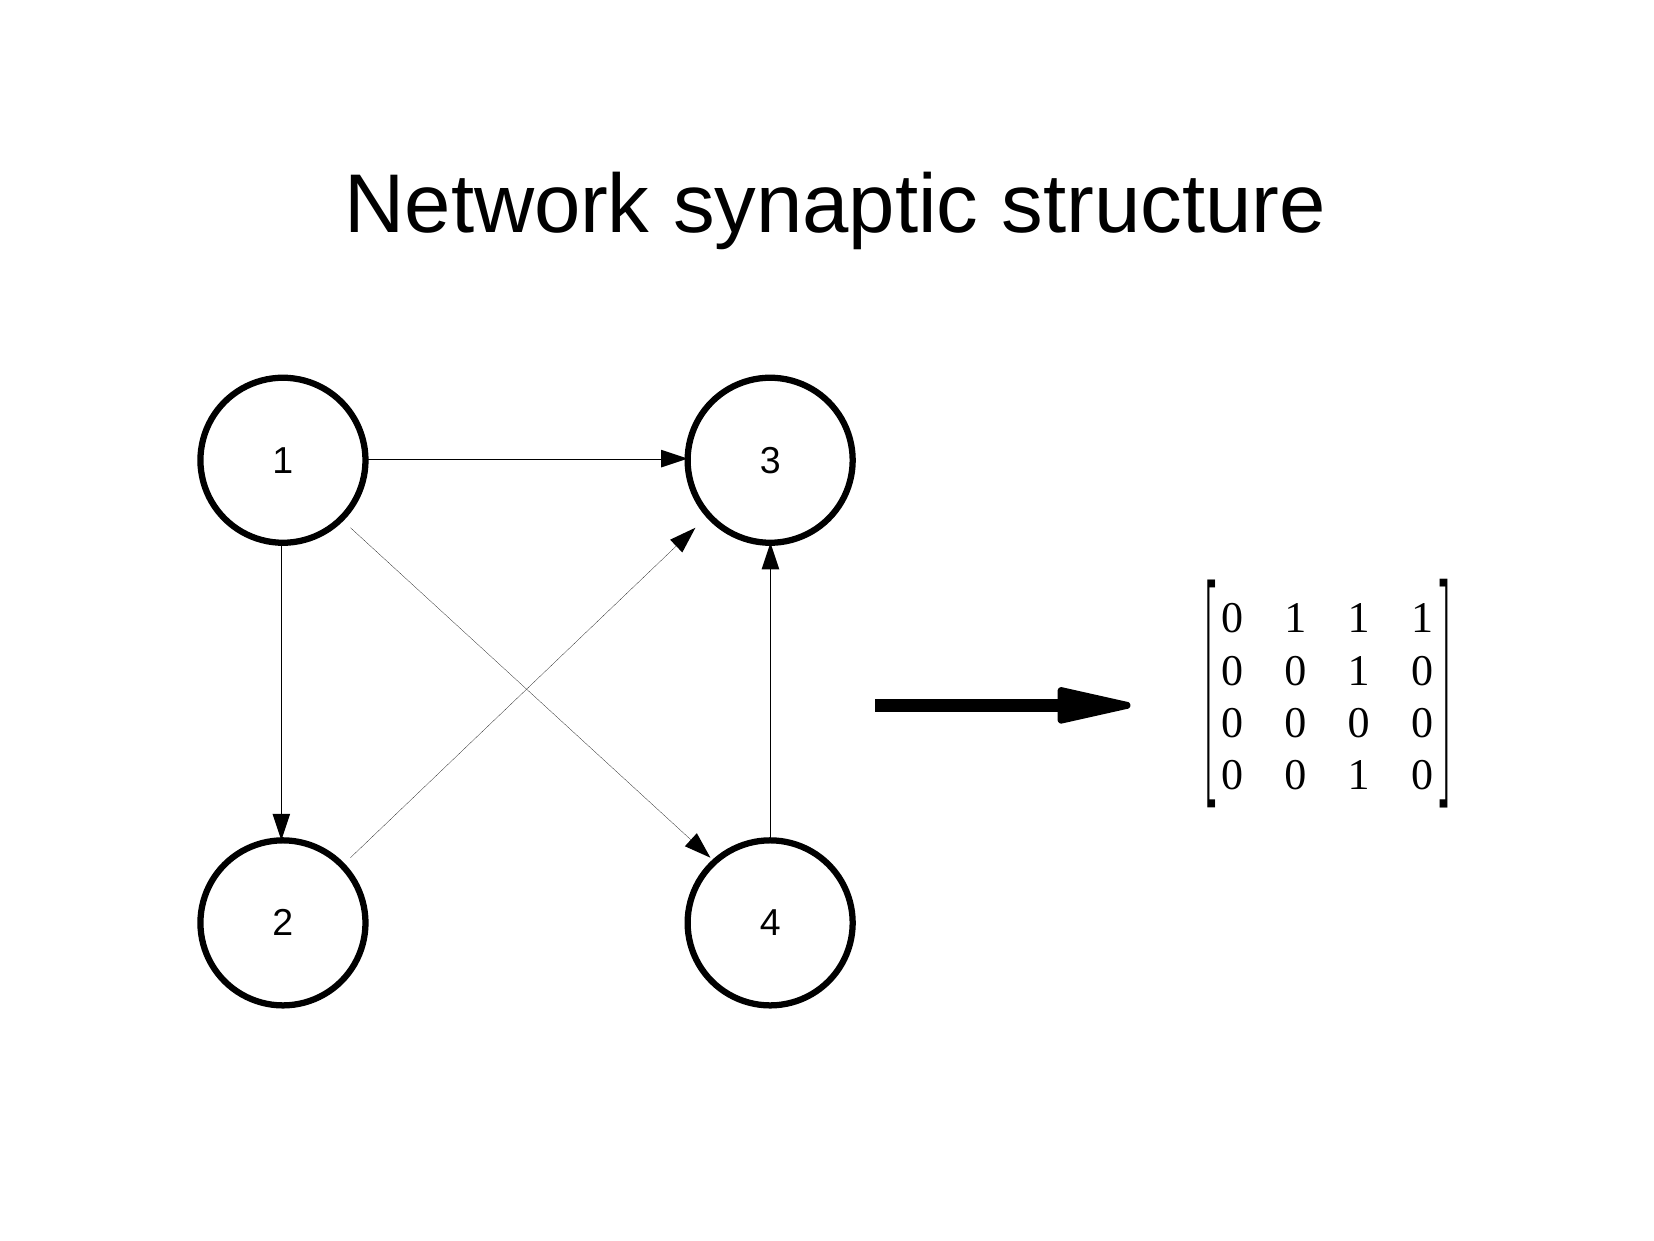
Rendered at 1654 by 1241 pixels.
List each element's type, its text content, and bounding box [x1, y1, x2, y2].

text_box 3 [687, 377, 853, 543]
text_box 4 [687, 840, 853, 1006]
text_box 1 [200, 377, 366, 543]
text_box 2 [200, 840, 366, 1006]
text_box Network synaptic structure [330, 150, 1351, 271]
chart [1193, 577, 1461, 811]
